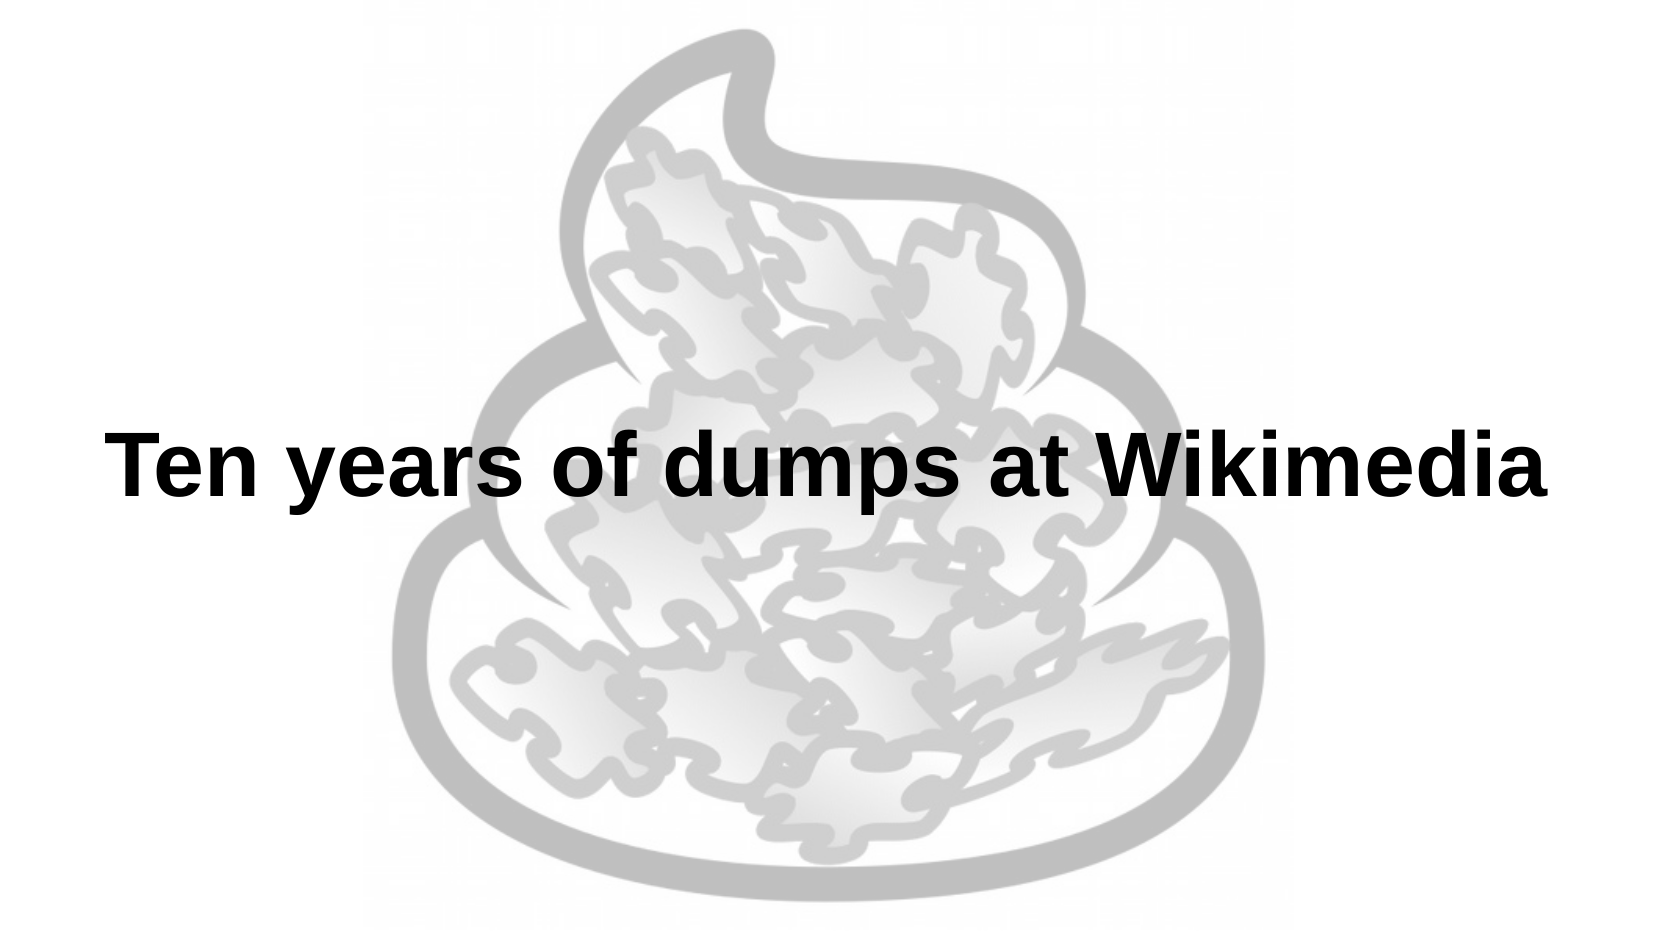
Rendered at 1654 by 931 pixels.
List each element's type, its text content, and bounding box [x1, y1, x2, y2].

title Ten years of dumps at Wikimedia [82, 387, 1571, 543]
picture [363, 543, 1294, 931]
picture [363, 0, 1294, 387]
